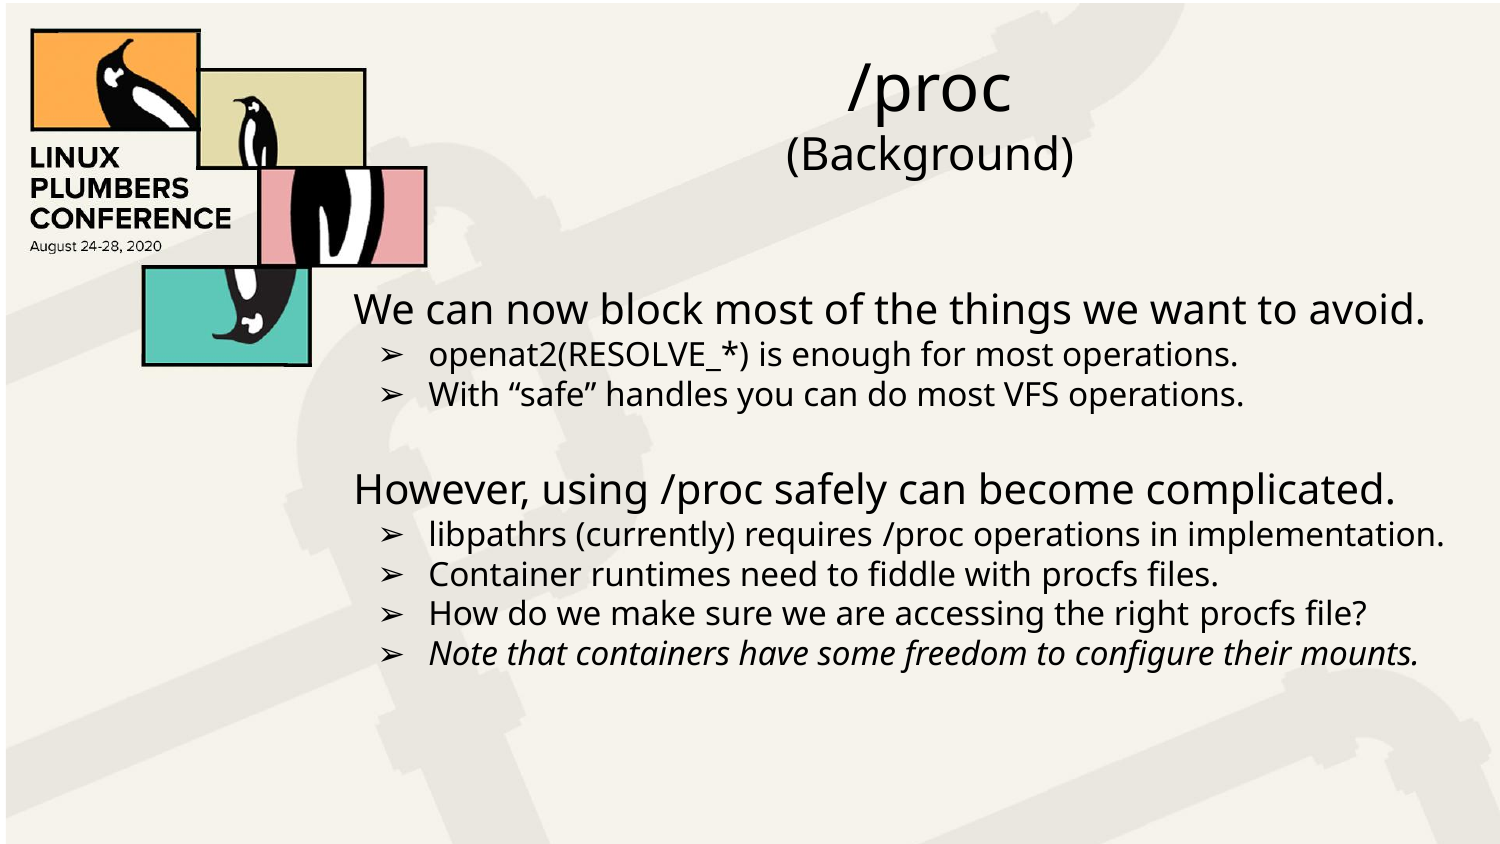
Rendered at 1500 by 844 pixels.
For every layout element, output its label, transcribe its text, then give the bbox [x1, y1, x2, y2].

list We can now block most of the things we want to avoid. openat2(RESOLVE_*) is enough for most operations. With “safe” handles you can do most VFS operations. However, using /proc safely can become complicated. libpathrs (currently) requires /proc operations in implementation. Container runtimes need to fiddle with procfs files. How do we make sure we are accessing the right procfs file? Note that containers have some freedom to configure their mounts. [353, 282, 1452, 735]
picture [5, 3, 1500, 844]
title /proc (Background) [435, 33, 1425, 191]
